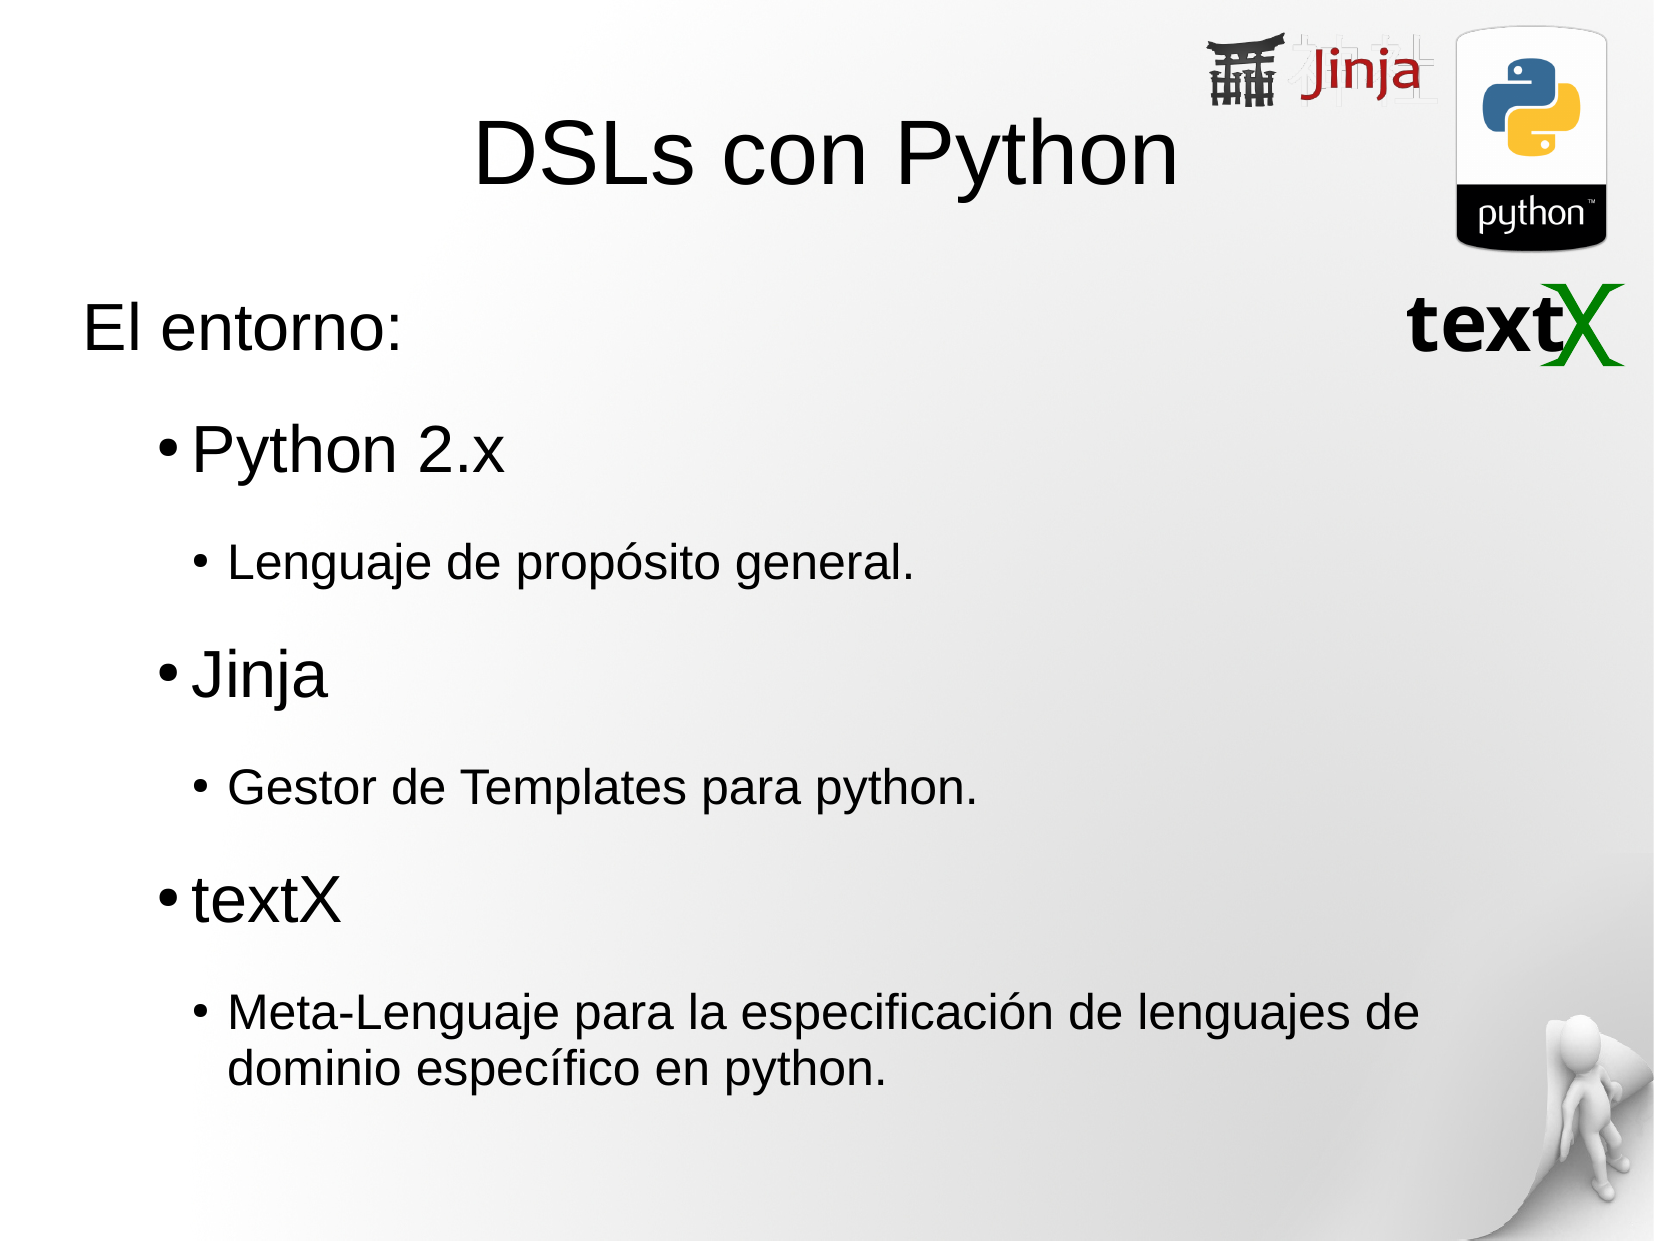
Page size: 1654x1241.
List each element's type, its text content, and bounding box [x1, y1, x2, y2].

picture [0, 0, 1654, 1241]
subtitle El entorno: Python 2.x Lenguaje de propósito general. Jinja Gestor de Templates para python. textX Meta-Lenguaje para la especificación de lenguajes de dominio específico en python. [82, 290, 1571, 1121]
title DSLs con Python [82, 49, 1571, 257]
